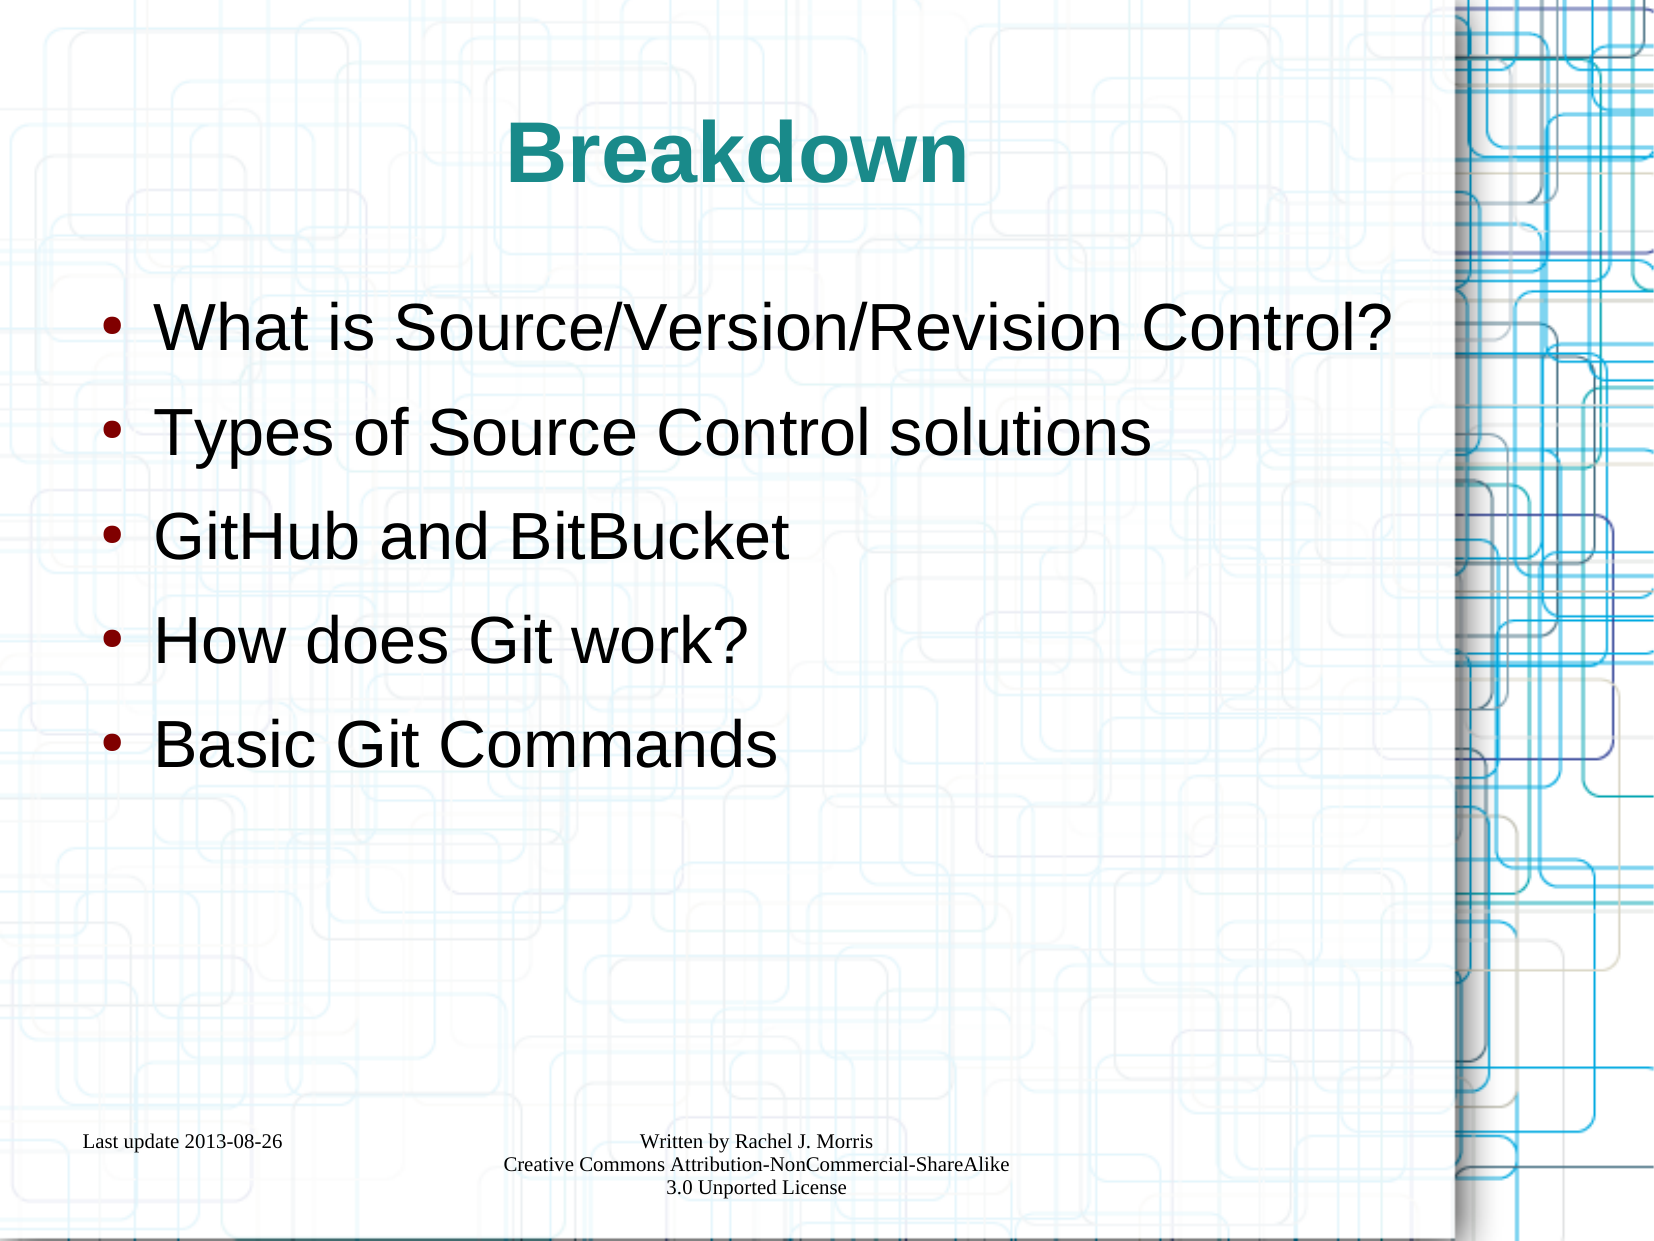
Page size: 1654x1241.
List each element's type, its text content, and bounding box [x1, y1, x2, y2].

picture [0, 0, 1654, 1241]
list What is Source/Version/Revision Control? Types of Source Control solutions GitHub and BitBucket How does Git work? Basic Git Commands [82, 290, 1418, 1010]
title Breakdown [59, 49, 1418, 257]
